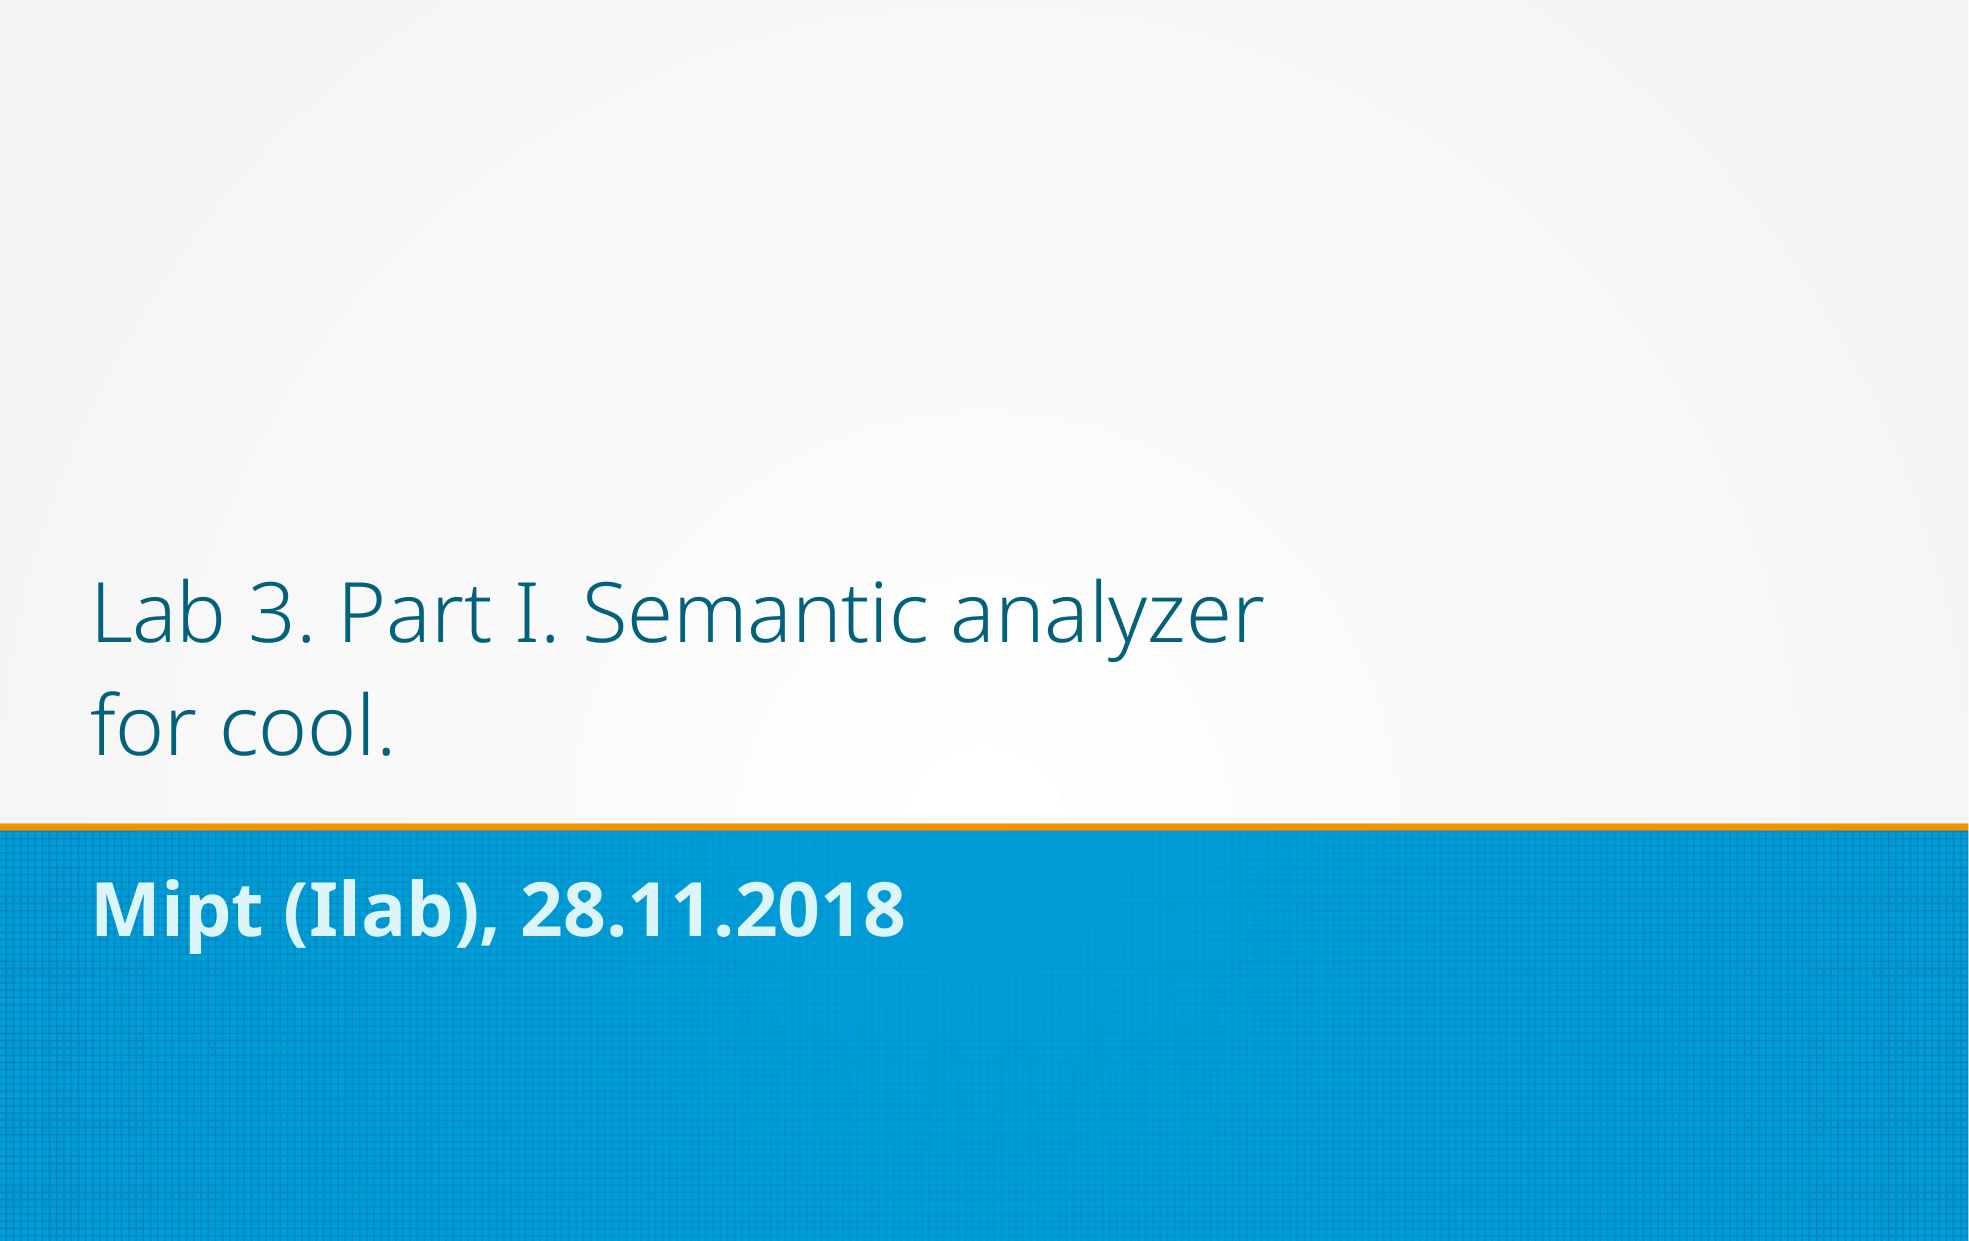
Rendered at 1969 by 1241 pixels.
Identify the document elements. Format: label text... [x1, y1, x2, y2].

title Lab 3. Part I. Semantic analyzer for cool. [90, 49, 1862, 781]
subtitle Mipt (Ilab), 28.11.2018 [90, 855, 1861, 1111]
picture [0, 0, 1969, 830]
